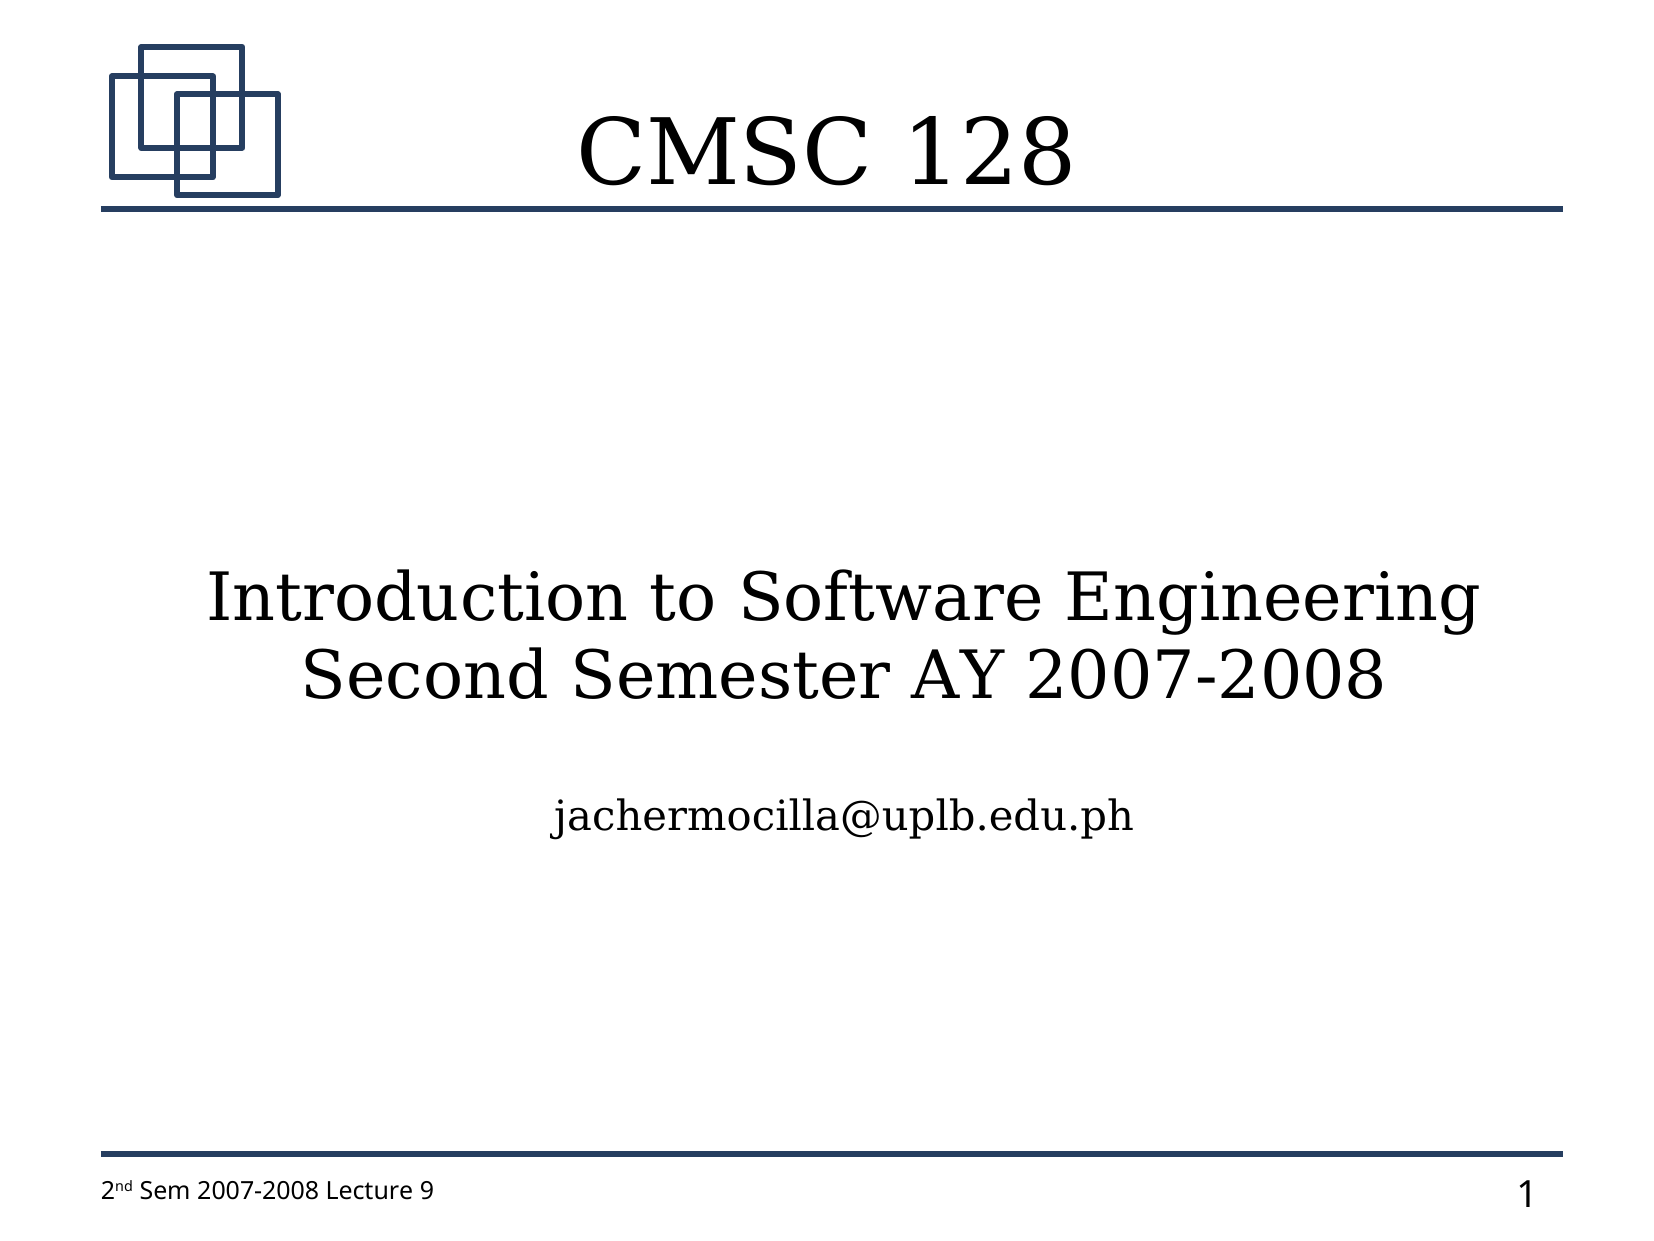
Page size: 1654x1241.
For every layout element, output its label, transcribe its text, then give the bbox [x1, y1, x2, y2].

title CMSC 128 [82, 49, 1571, 257]
subtitle Introduction to Software Engineering Second Semester AY 2007-2008 jachermocilla@uplb.edu.ph [82, 290, 1571, 1109]
